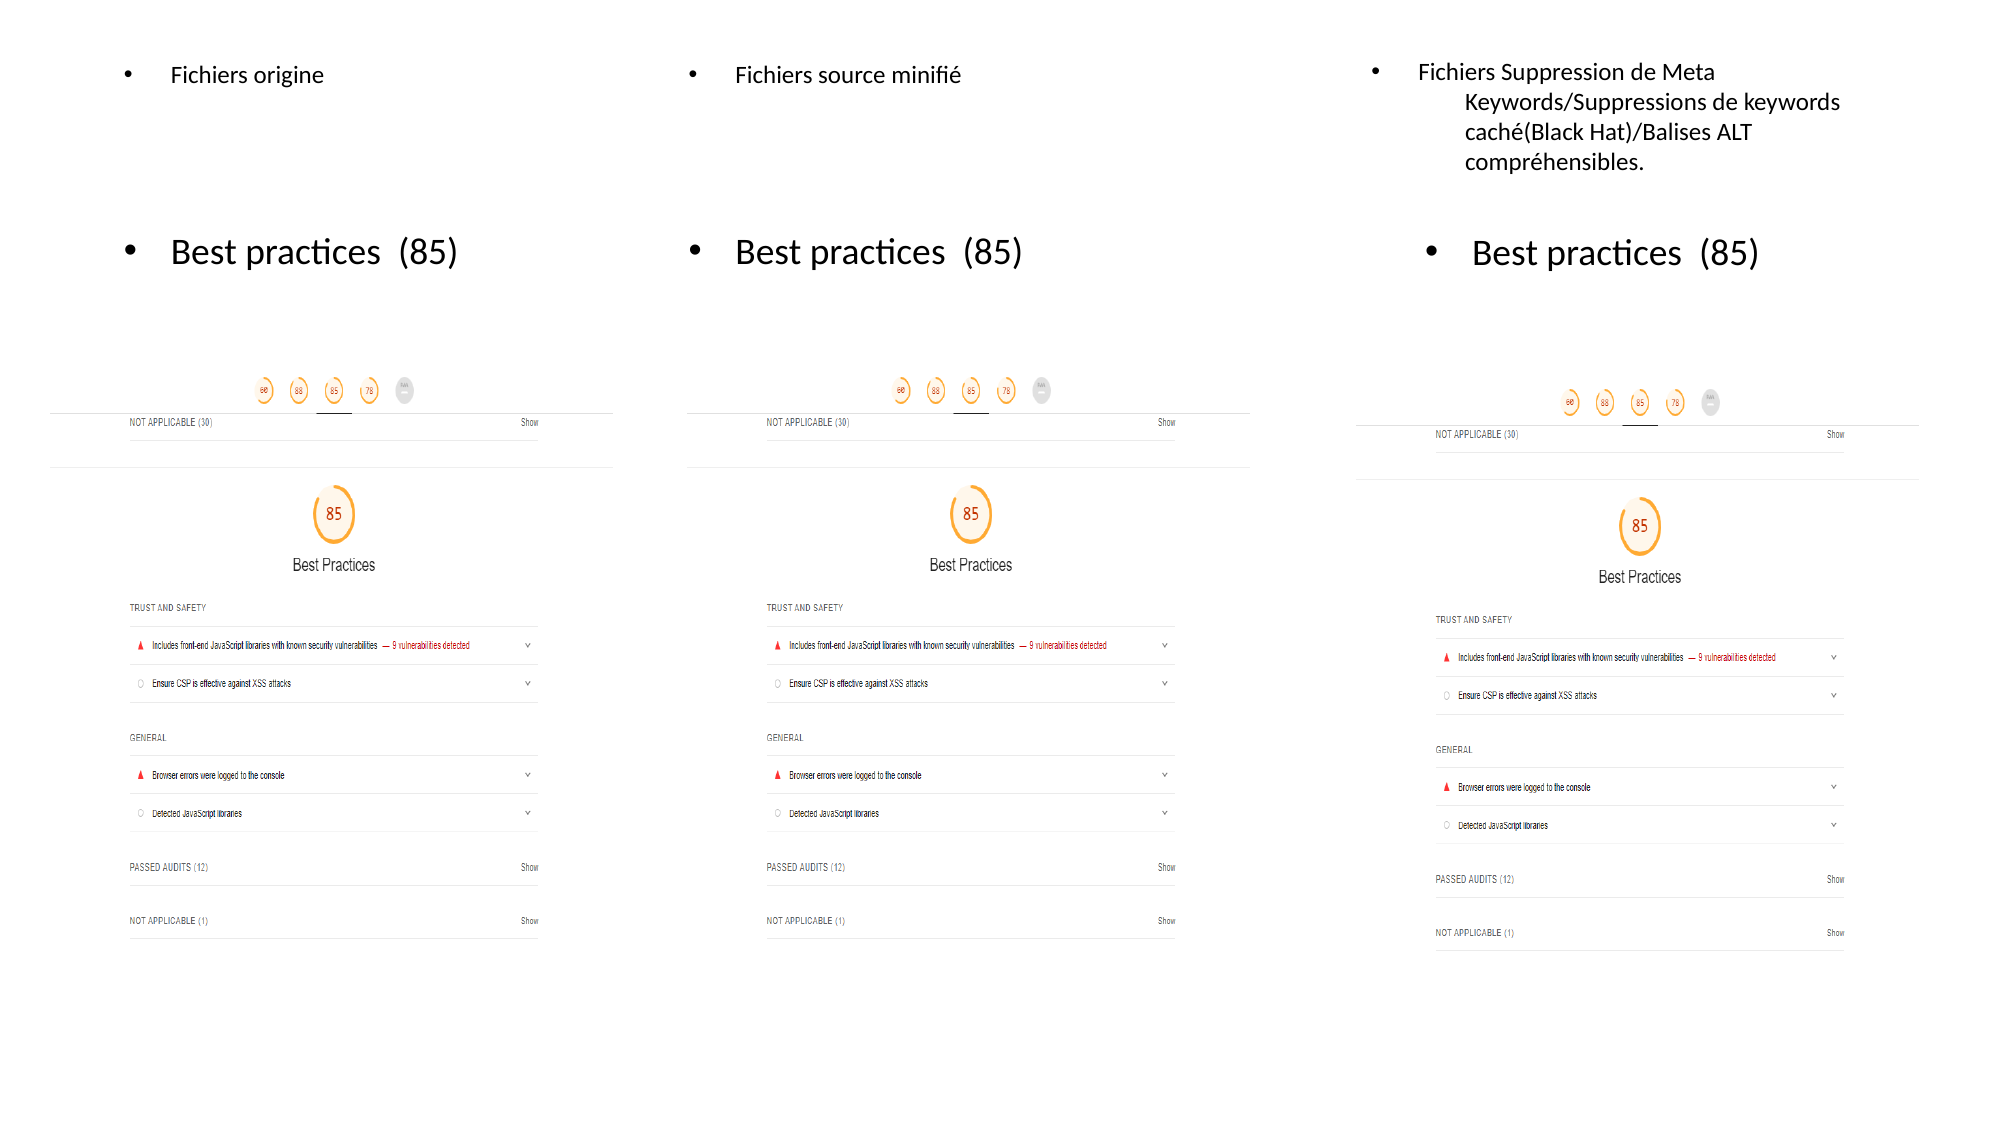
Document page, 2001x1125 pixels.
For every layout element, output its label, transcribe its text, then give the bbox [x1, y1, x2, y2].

picture [50, 378, 613, 942]
text_box Best practices (85) [1410, 220, 1941, 282]
picture [1356, 389, 1919, 954]
text_box Fichiers source minifié [673, 51, 1204, 97]
text_box Fichiers origine [108, 51, 640, 97]
text_box Best practices (85) [673, 219, 1204, 280]
picture [687, 378, 1250, 942]
text_box Fichiers Suppression de Meta Keywords/Suppressions de keywords caché(Black Hat)/Balises ALT compréhensibles. [1356, 48, 1887, 185]
text_box Best practices (85) [108, 219, 640, 280]
